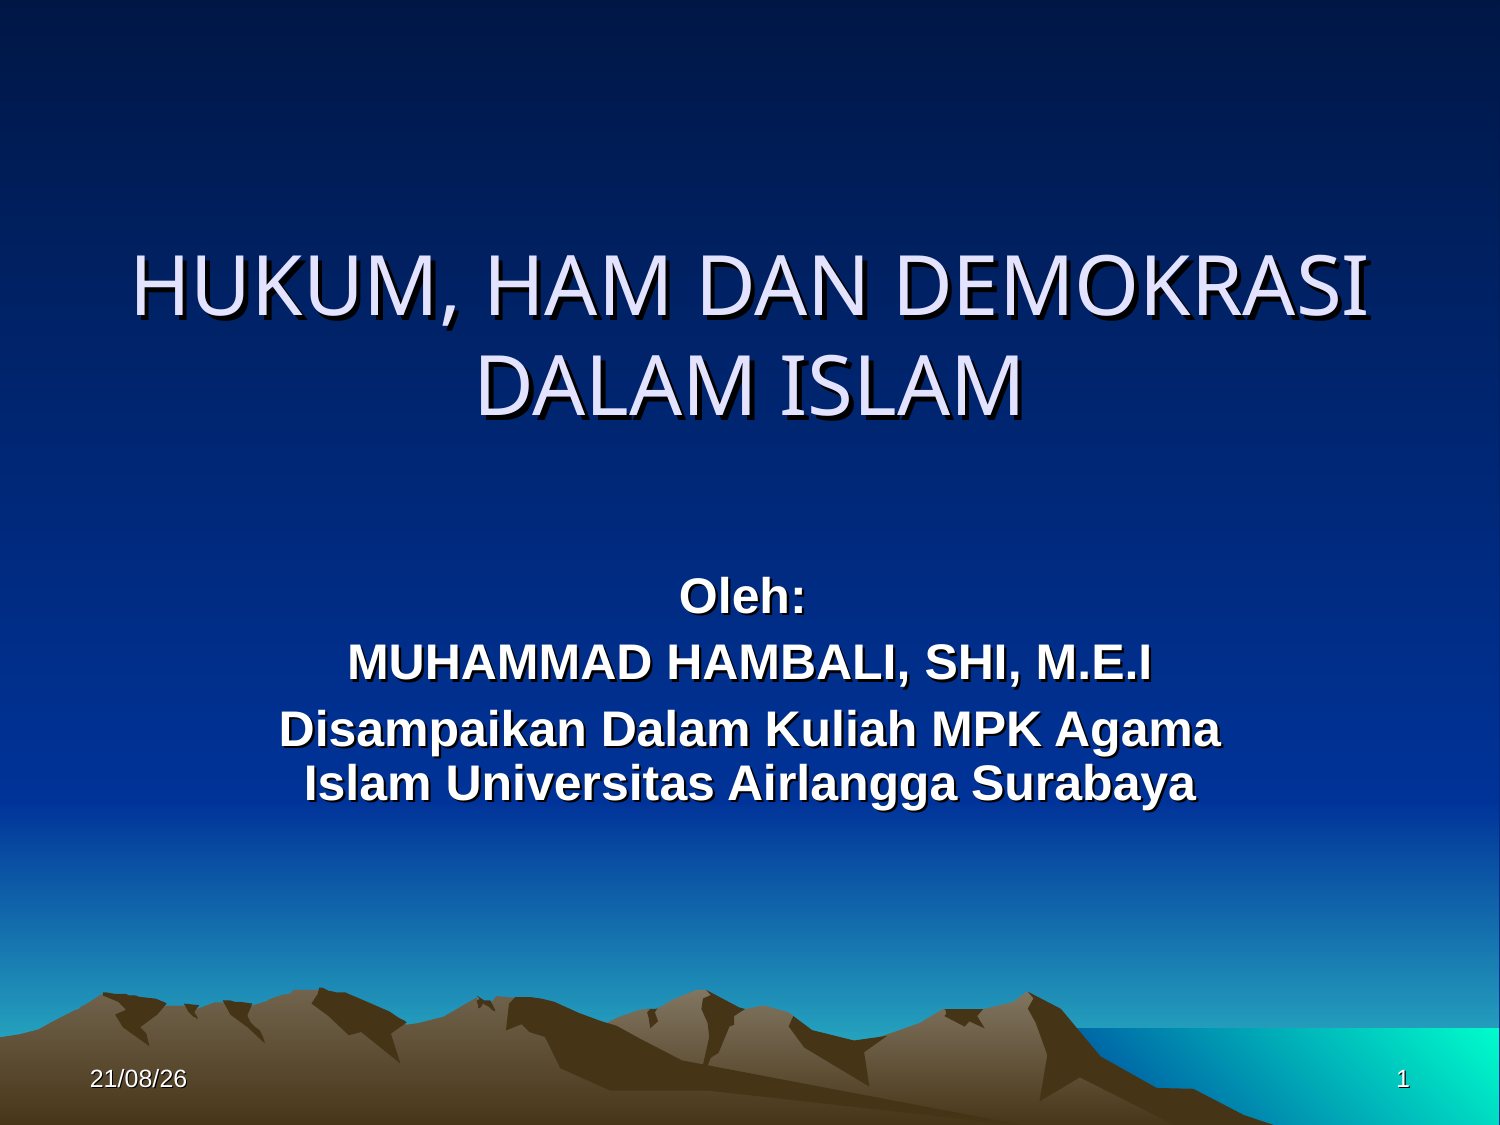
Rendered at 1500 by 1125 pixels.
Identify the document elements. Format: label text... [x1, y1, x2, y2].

picture [1189, 1028, 1286, 1125]
subtitle Oleh: MUHAMMAD HAMBALI, SHI, M.E.I Disampaikan Dalam Kuliah MPK Agama Islam Universitas Airlangga Surabaya [225, 562, 1276, 850]
title HUKUM, HAM DAN DEMOKRASI DALAM ISLAM [112, 137, 1388, 528]
